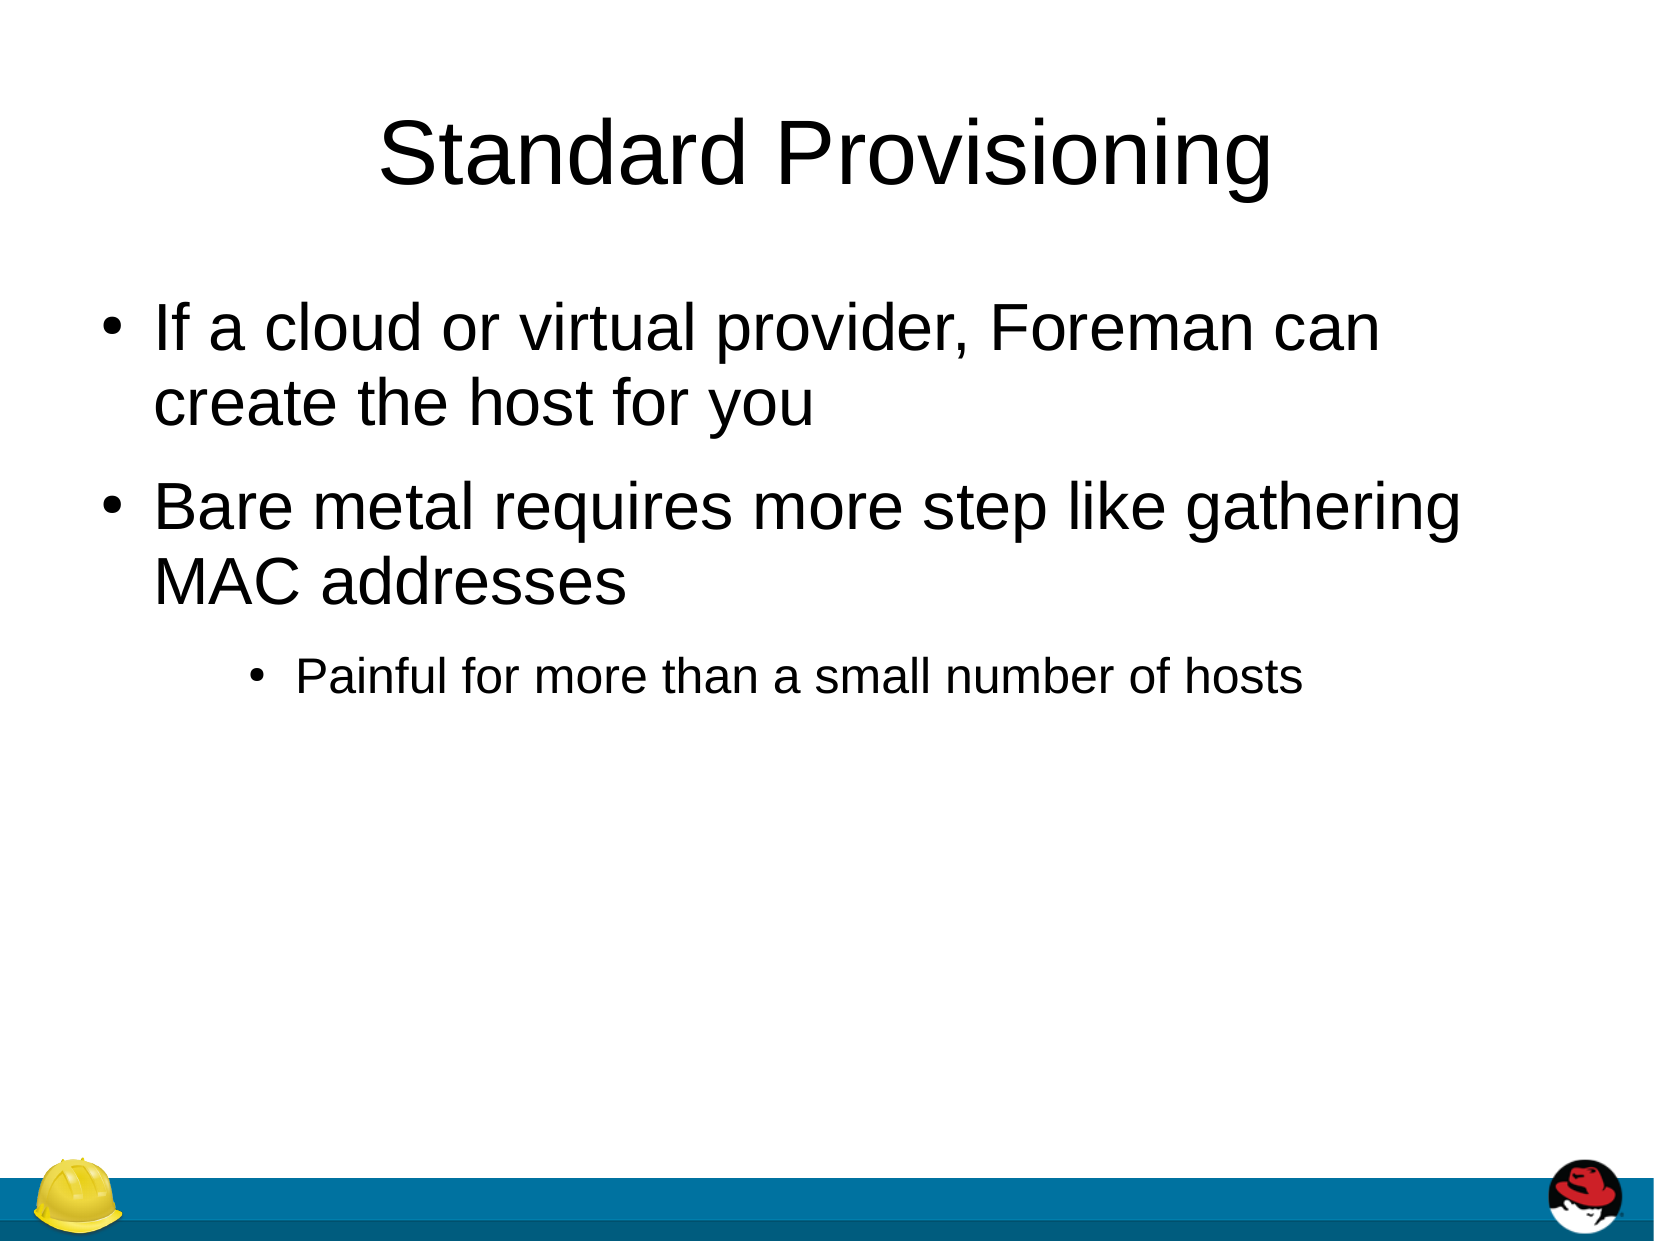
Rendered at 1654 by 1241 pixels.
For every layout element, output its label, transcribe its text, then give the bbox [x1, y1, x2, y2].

picture [1547, 1157, 1630, 1233]
picture [23, 1145, 130, 1235]
list If a cloud or virtual provider, Foreman can create the host for you Bare metal requires more step like gathering MAC addresses Painful for more than a small number of hosts [82, 290, 1571, 1010]
title Standard Provisioning [82, 49, 1571, 257]
